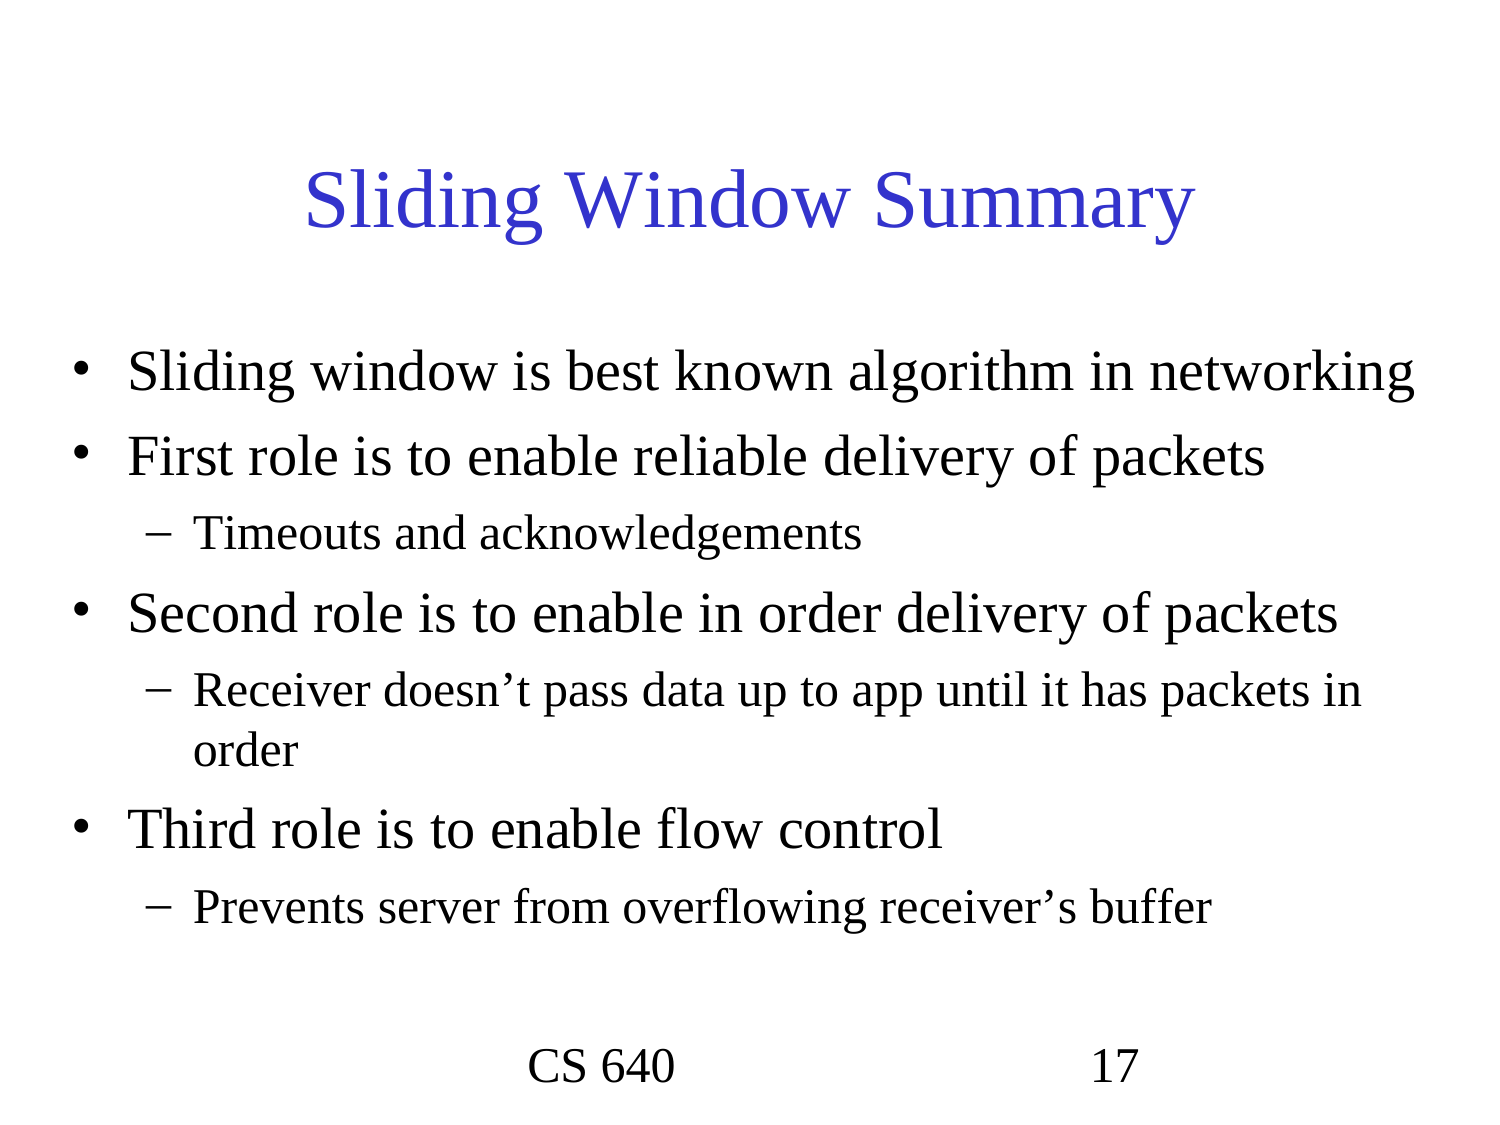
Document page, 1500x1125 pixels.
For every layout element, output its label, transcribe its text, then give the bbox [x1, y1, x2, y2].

list Sliding window is best known algorithm in networking First role is to enable reliable delivery of packets Timeouts and acknowledgements Second role is to enable in order delivery of packets Receiver doesn’t pass data up to app until it has packets in order Third role is to enable flow control Prevents server from overflowing receiver’s buffer [56, 324, 1451, 1001]
title Sliding Window Summary [112, 99, 1388, 288]
